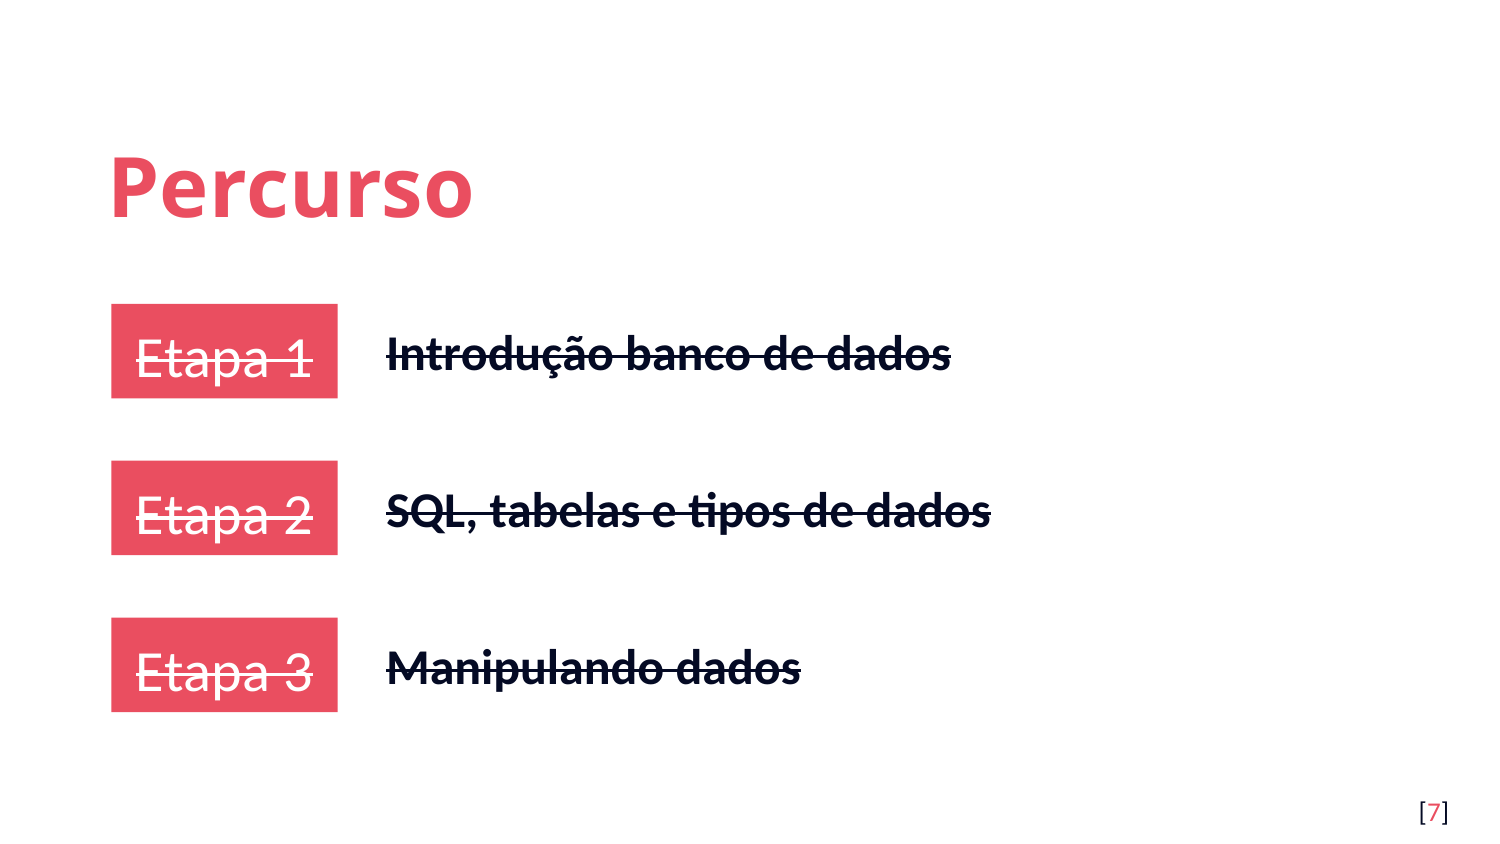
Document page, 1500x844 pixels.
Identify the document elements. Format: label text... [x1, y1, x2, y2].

text_box SQL, tabelas e tipos de dados [371, 470, 1437, 546]
text_box Introdução banco de dados [371, 313, 1384, 389]
text_box Percurso [92, 104, 1309, 243]
text_box Etapa 3 [111, 617, 338, 713]
text_box Etapa 2 [111, 460, 338, 556]
slide_number [‹#›] [1403, 779, 1494, 844]
text_box Etapa 1 [111, 303, 338, 399]
text_box Manipulando dados [371, 627, 1384, 703]
